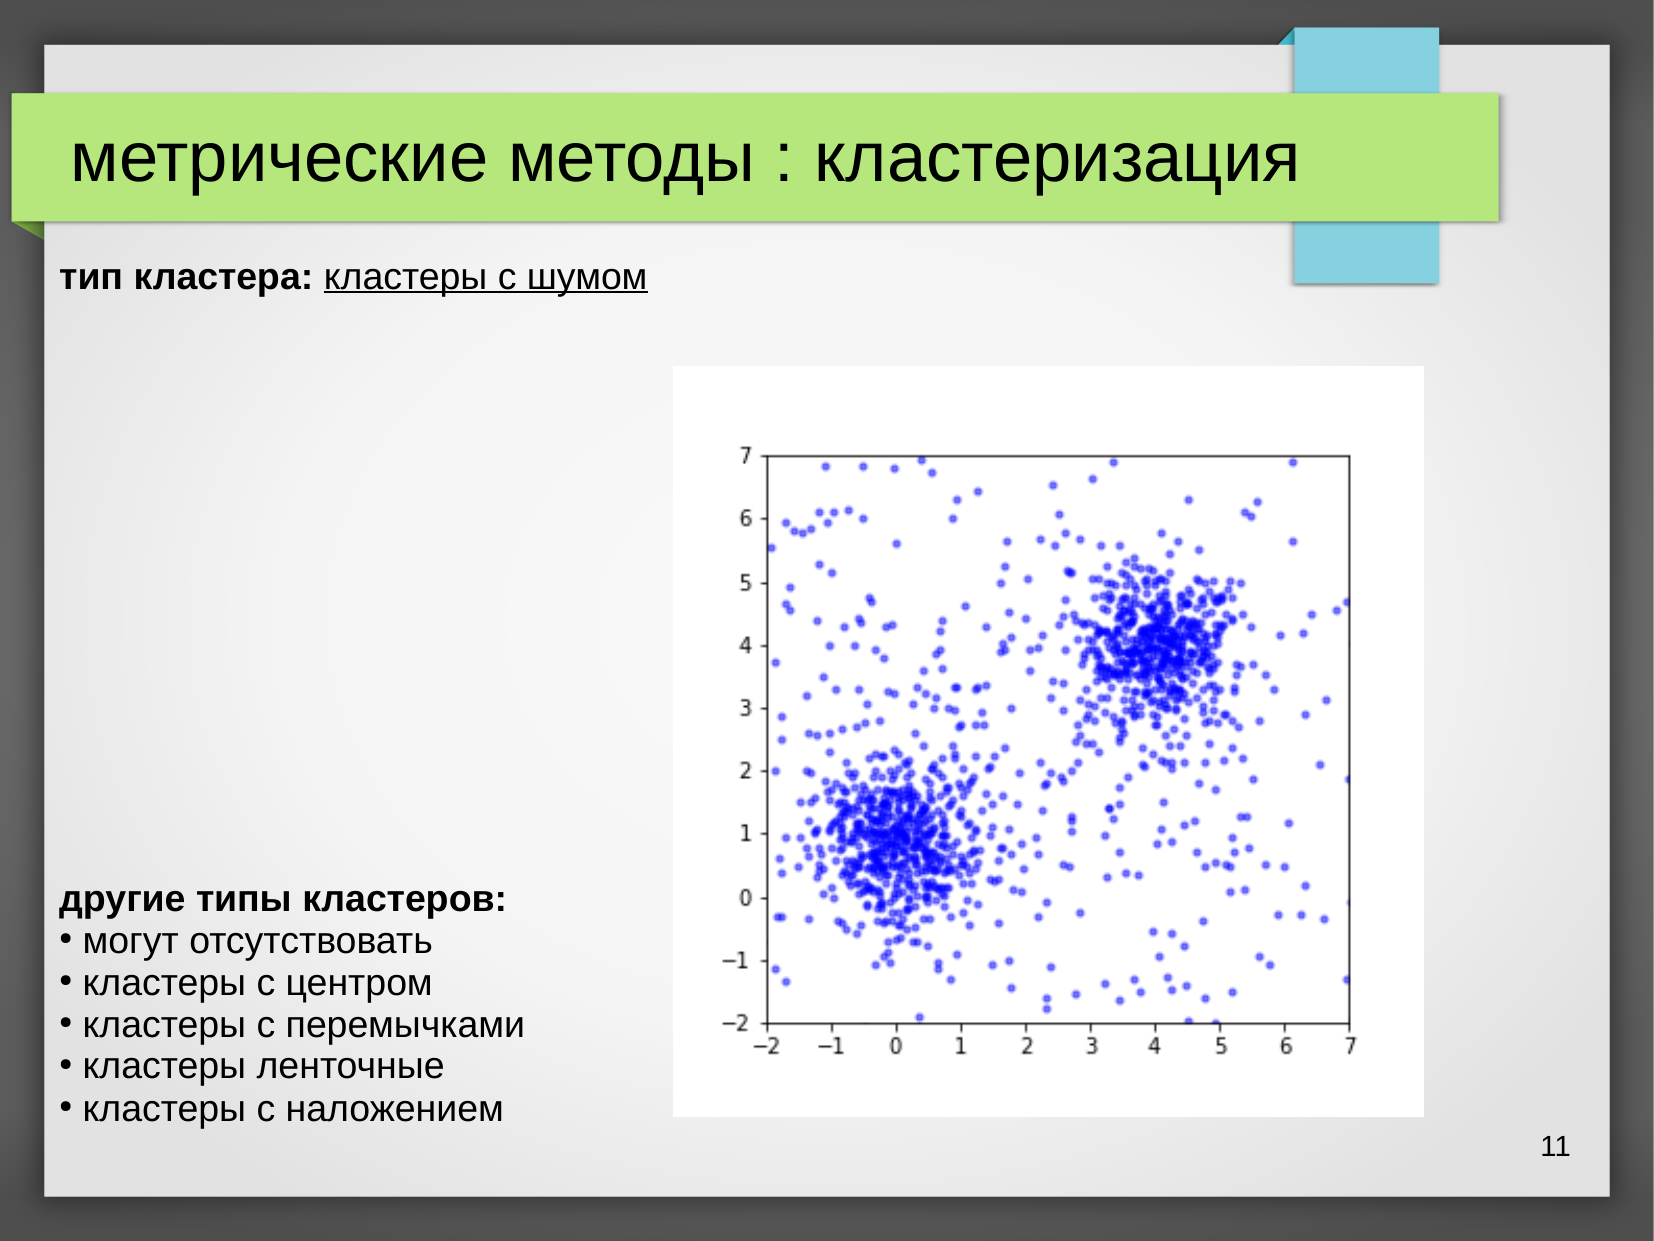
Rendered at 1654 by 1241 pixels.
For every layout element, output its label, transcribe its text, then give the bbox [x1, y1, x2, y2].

text_box другие типы кластеров: могут отсутствовать кластеры с центром кластеры с перемычками кластеры ленточные кластеры с наложением [59, 874, 591, 1175]
title метрические методы : кластеризация [70, 117, 1382, 197]
picture [0, 0, 1654, 1241]
subtitle тип кластера: кластеры с шумом [59, 209, 910, 343]
